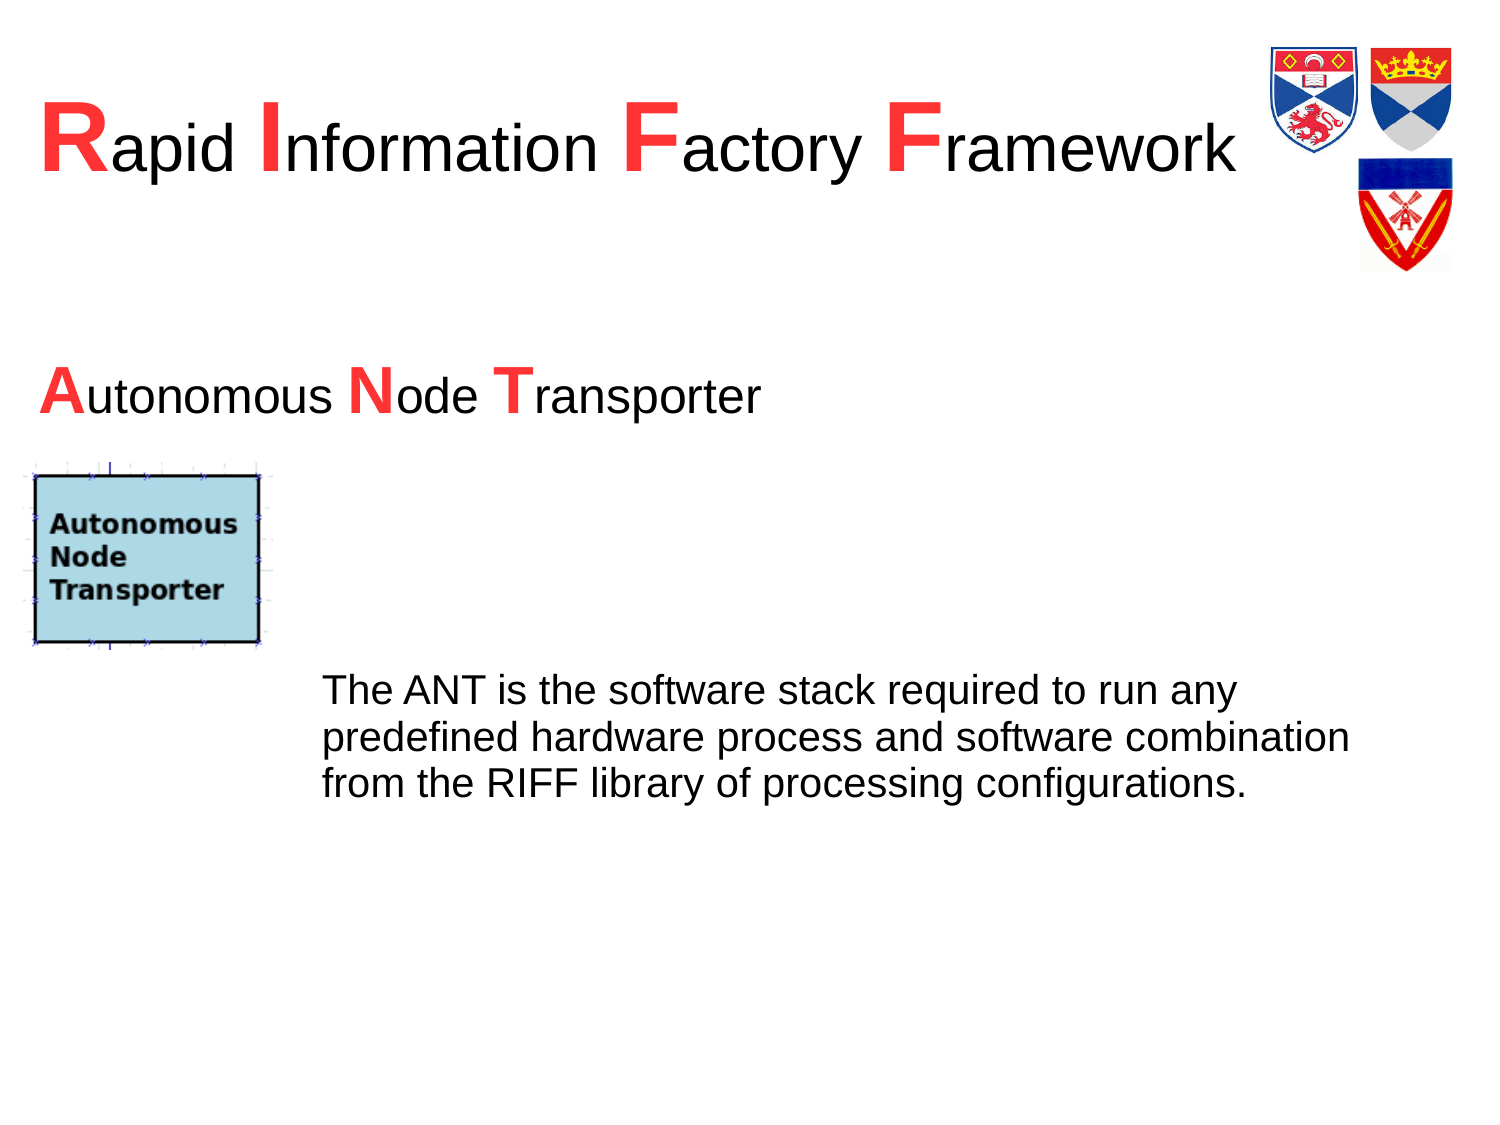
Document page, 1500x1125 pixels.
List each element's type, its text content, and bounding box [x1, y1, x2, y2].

picture [1358, 158, 1453, 272]
text_box The ANT is the software stack required to run any predefined hardware process and software combination from the RIFF library of processing configurations. [307, 659, 1394, 993]
text_box Rapid Information Factory Framework [23, 73, 1269, 201]
picture [23, 462, 273, 650]
picture [1268, 45, 1465, 154]
text_box Autonomous Node Transporter [23, 345, 1458, 438]
